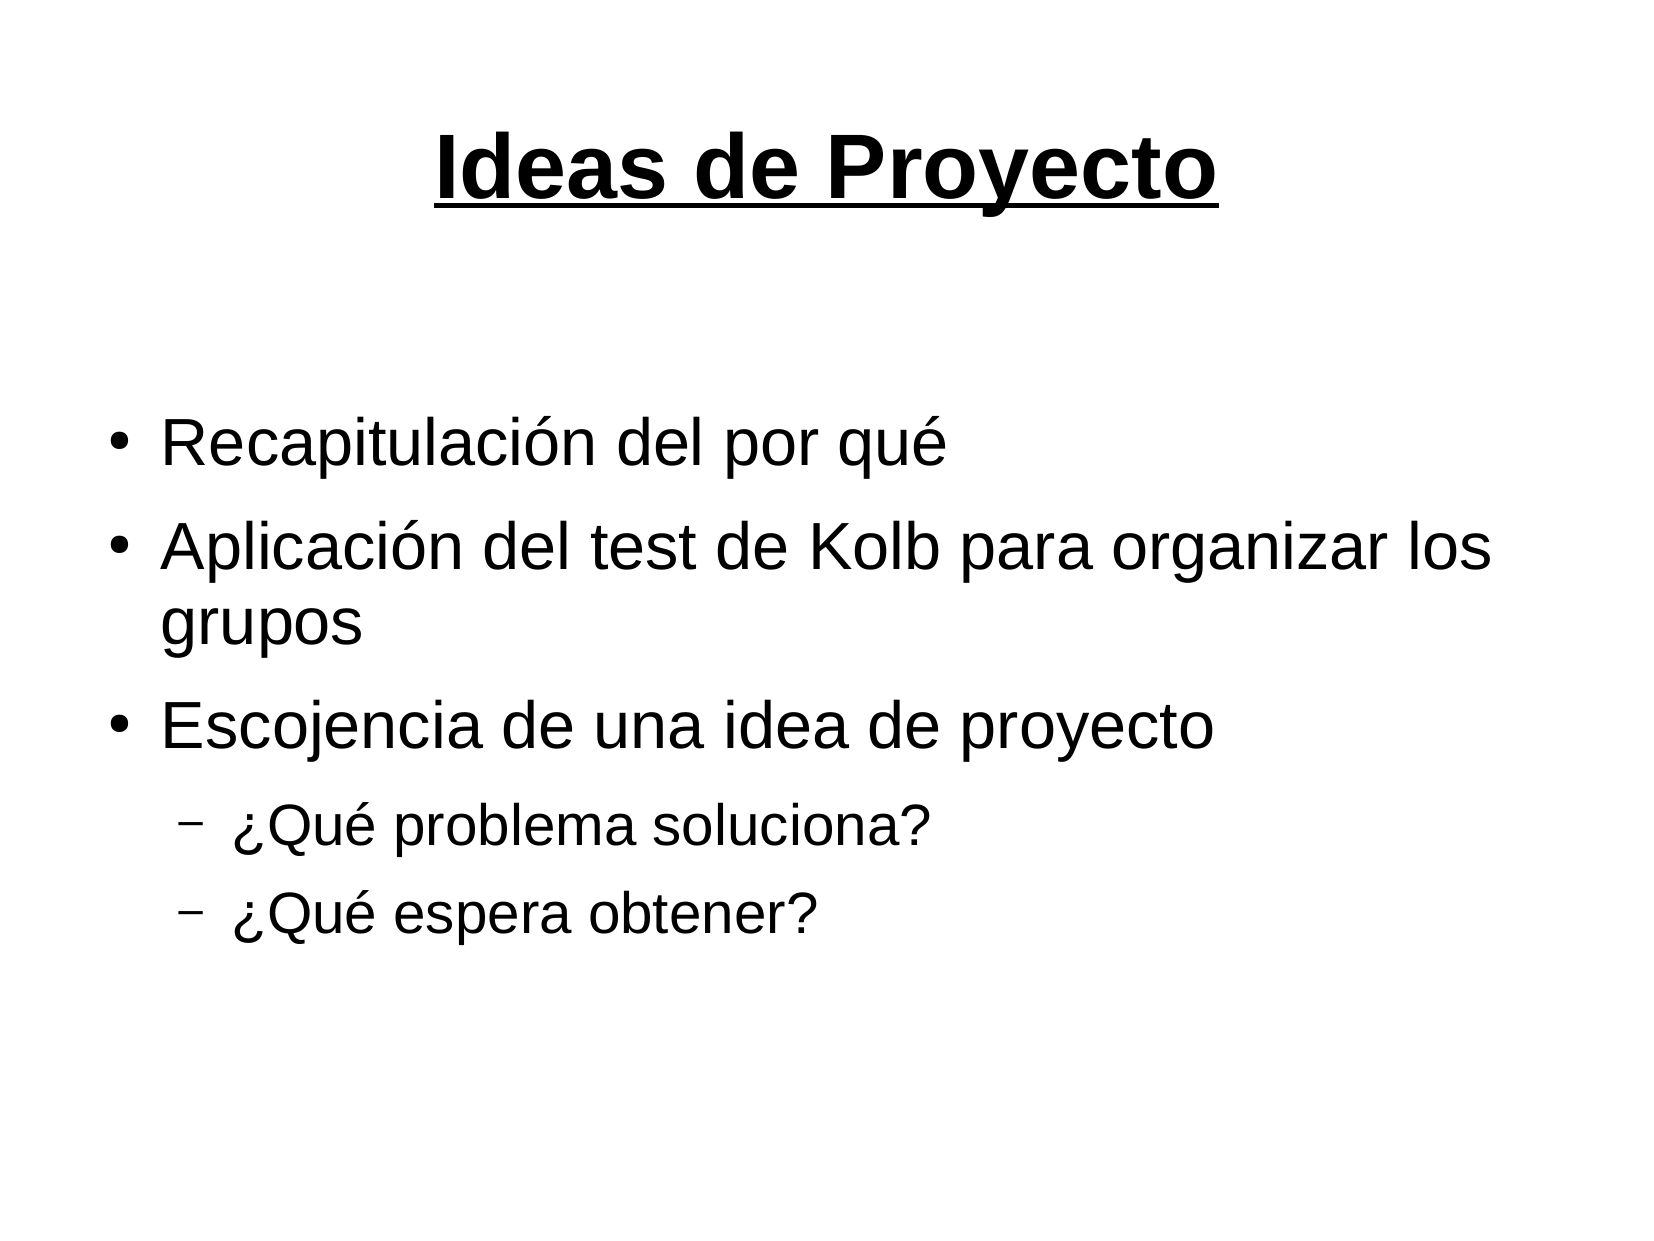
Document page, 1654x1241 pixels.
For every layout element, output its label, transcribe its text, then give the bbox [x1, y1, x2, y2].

title Ideas de Proyecto [82, 62, 1571, 271]
list Recapitulación del por qué Aplicación del test de Kolb para organizar los grupos Escojencia de una idea de proyecto ¿Qué problema soluciona? ¿Qué espera obtener? [90, 405, 1576, 1111]
